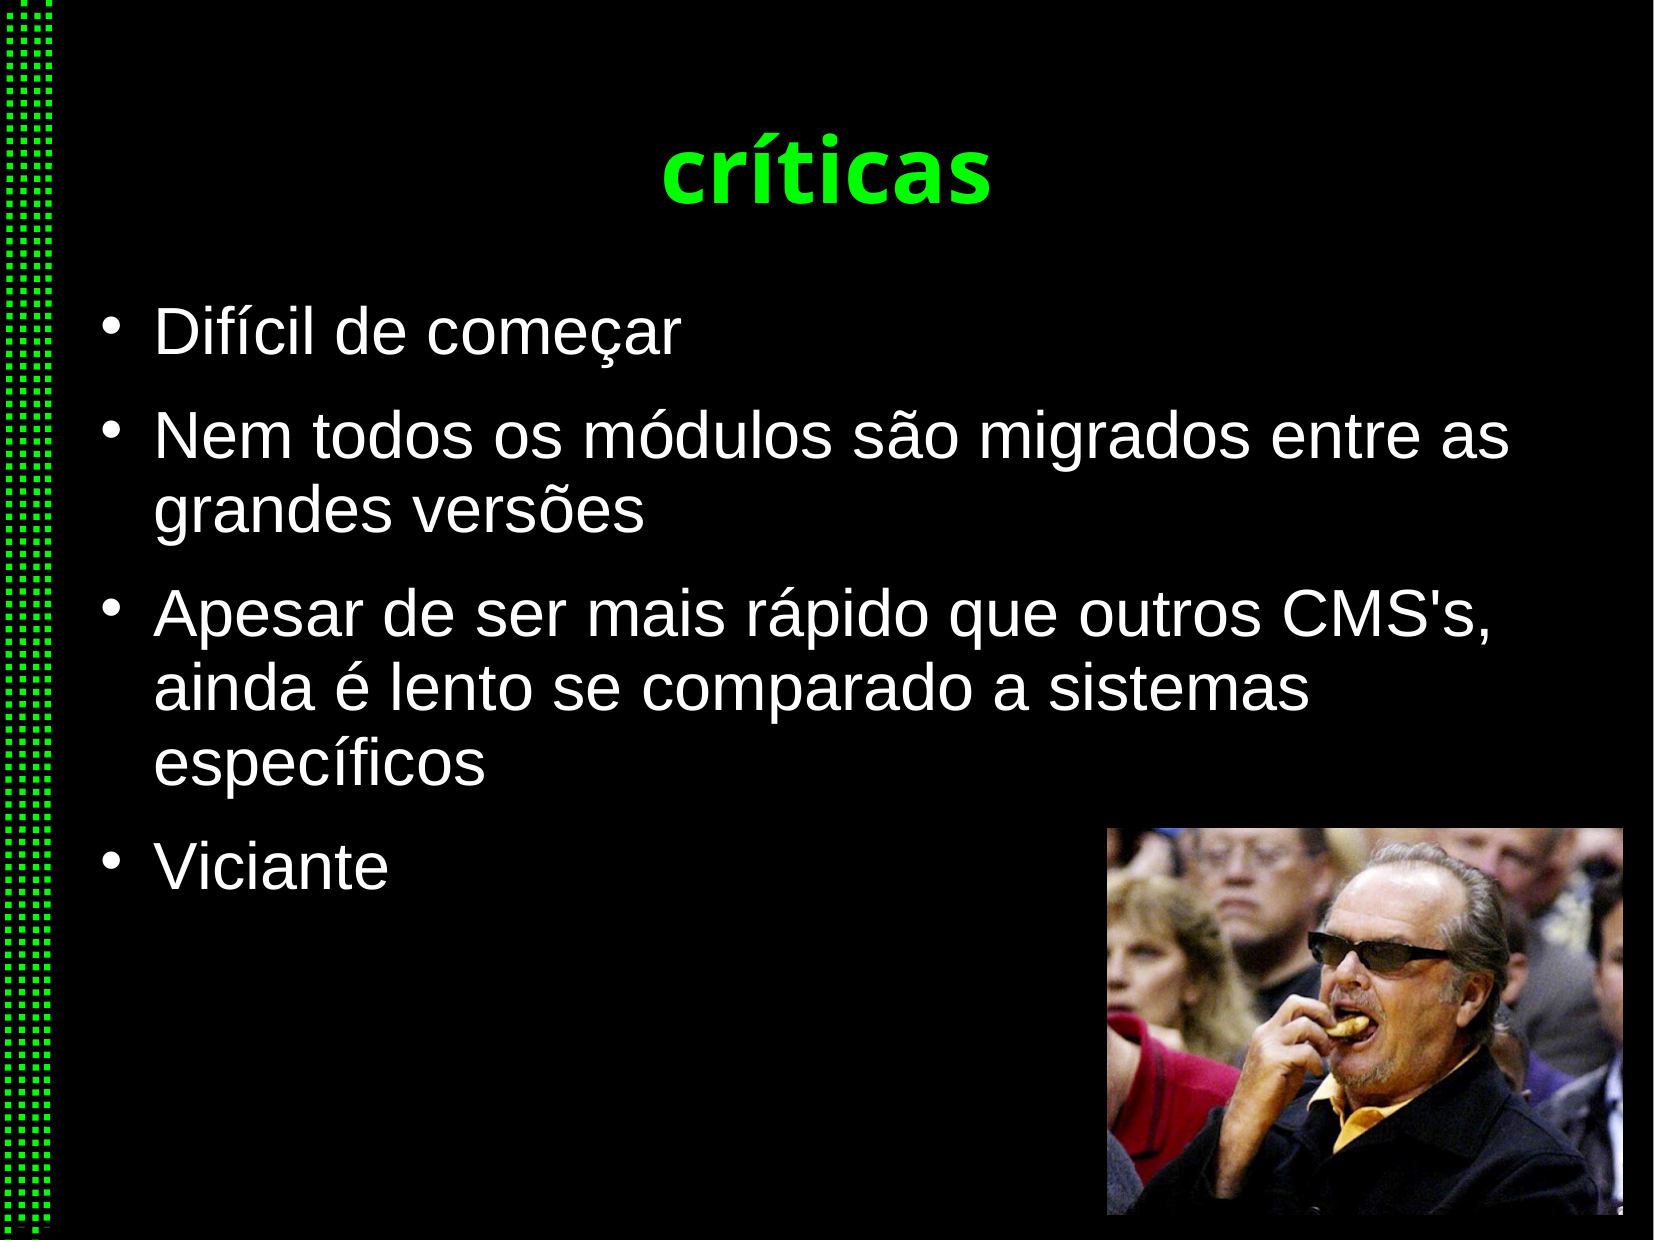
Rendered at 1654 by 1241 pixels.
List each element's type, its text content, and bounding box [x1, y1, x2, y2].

title críticas [82, 49, 1571, 257]
picture [1107, 828, 1623, 1215]
list Difícil de começar Nem todos os módulos são migrados entre as grandes versões Apesar de ser mais rápido que outros CMS's, ainda é lento se comparado a sistemas específicos Viciante [82, 290, 1571, 1109]
